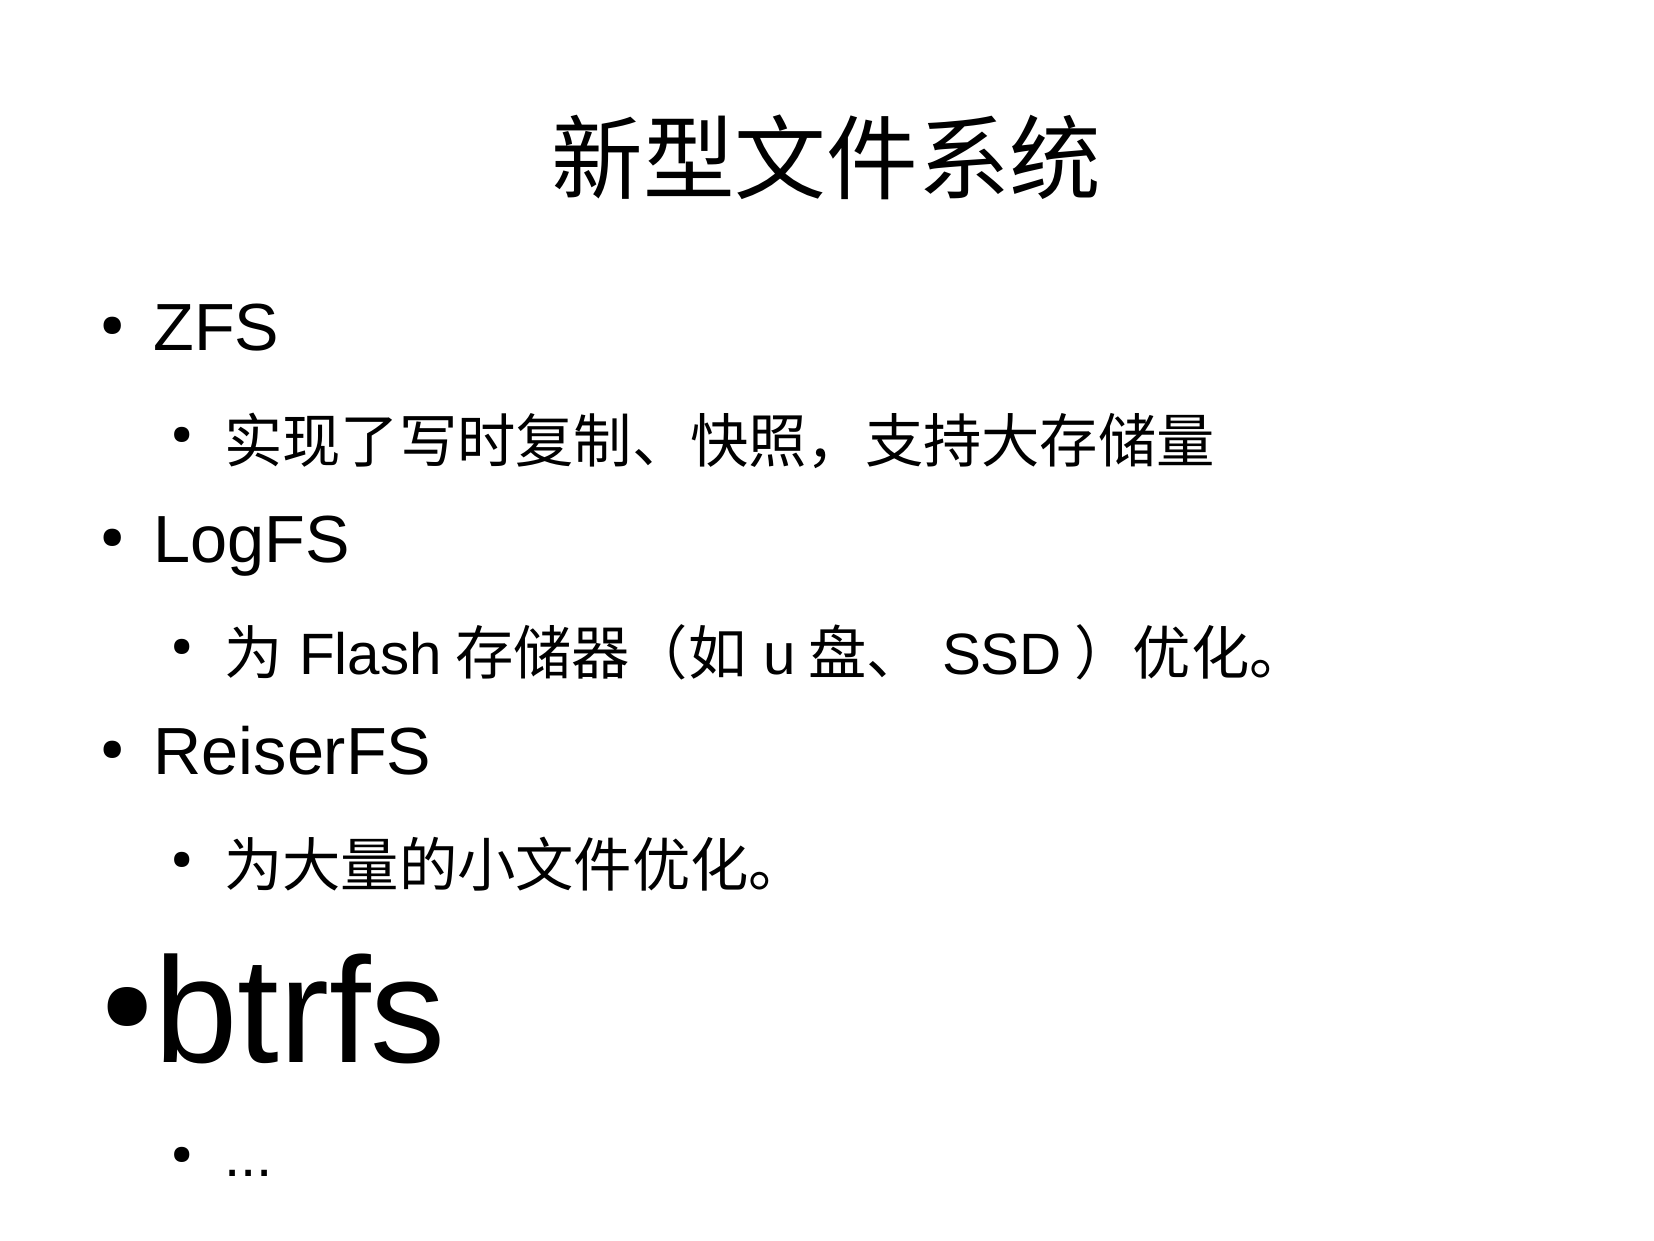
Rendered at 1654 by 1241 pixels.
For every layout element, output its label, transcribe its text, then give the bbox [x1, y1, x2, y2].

list ZFS 实现了写时复制、快照，支持大存储量 LogFS 为Flash存储器（如u盘、SSD）优化。 ReiserFS 为大量的小文件优化。 btrfs ... [82, 290, 1571, 1140]
title 新型文件系统 [82, 49, 1571, 257]
